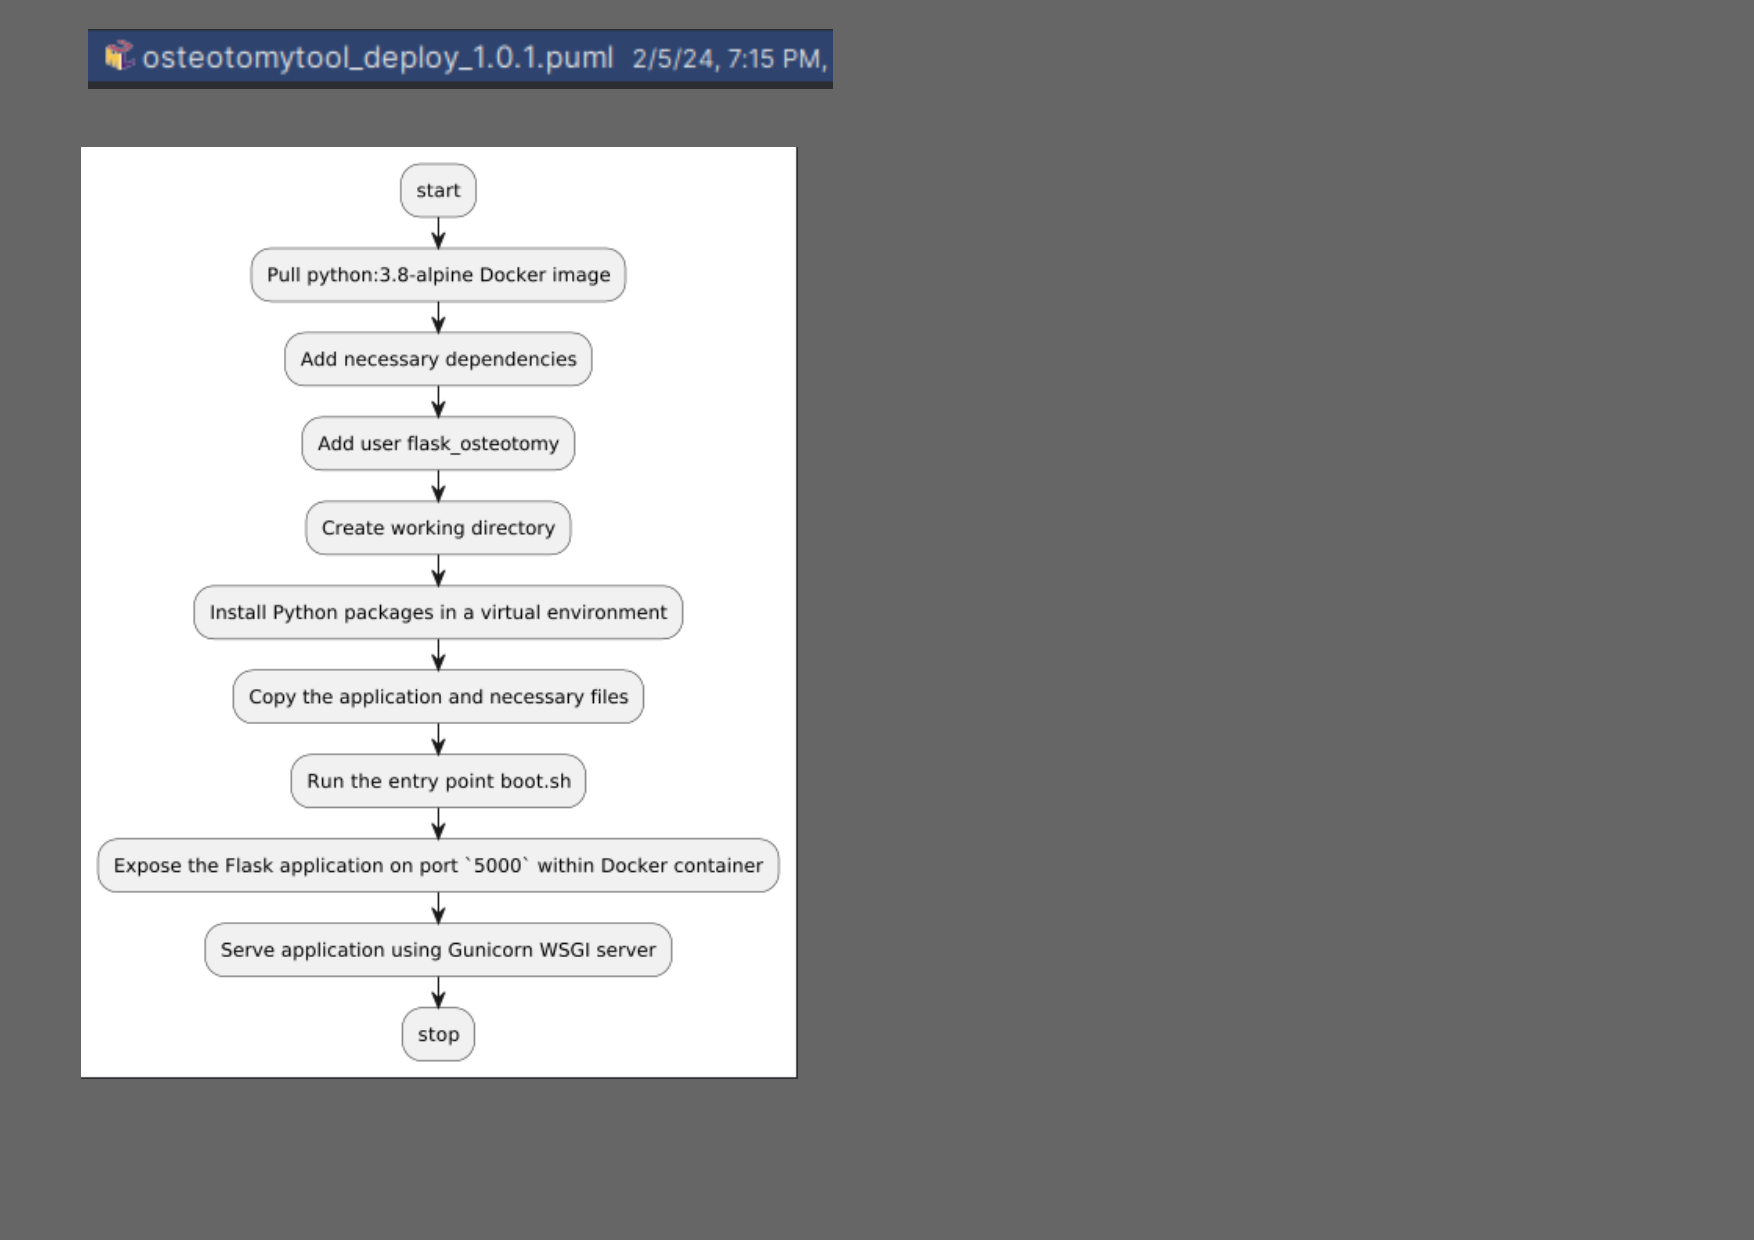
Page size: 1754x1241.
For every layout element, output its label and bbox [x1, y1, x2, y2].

picture [88, 29, 833, 89]
picture [81, 147, 798, 1079]
